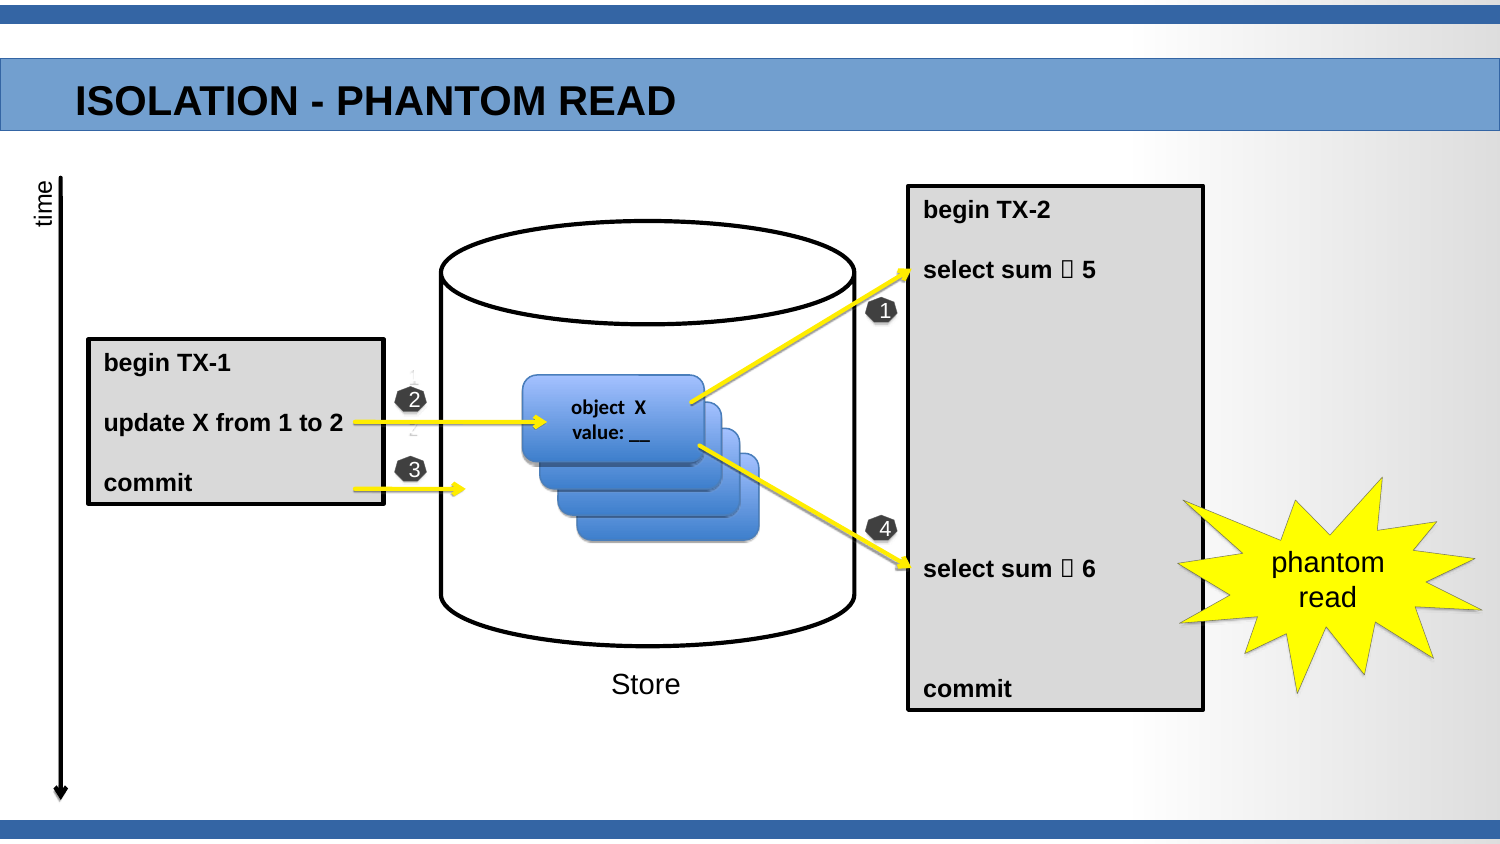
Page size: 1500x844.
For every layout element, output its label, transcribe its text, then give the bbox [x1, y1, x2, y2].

text_box Store [533, 658, 759, 708]
text_box 12z [394, 386, 427, 412]
text_box object X value: __ [522, 374, 705, 462]
text_box phantom read [1177, 476, 1483, 694]
title JACIS – Object type specification [440, 220, 855, 325]
text_box 3 [394, 456, 427, 482]
text_box [440, 427, 855, 647]
text_box 1 [865, 297, 898, 323]
title Isolation - Phantom Read [63, 52, 1199, 151]
text_box time [19, 150, 65, 243]
text_box [440, 274, 855, 419]
text_box 4 [865, 515, 898, 541]
text_box begin TX-1 update X from 1 to 2 commit [88, 339, 384, 504]
text_box begin TX-2 select sum  5 select sum  6 commit [908, 185, 1204, 710]
text_box [705, 307, 855, 532]
